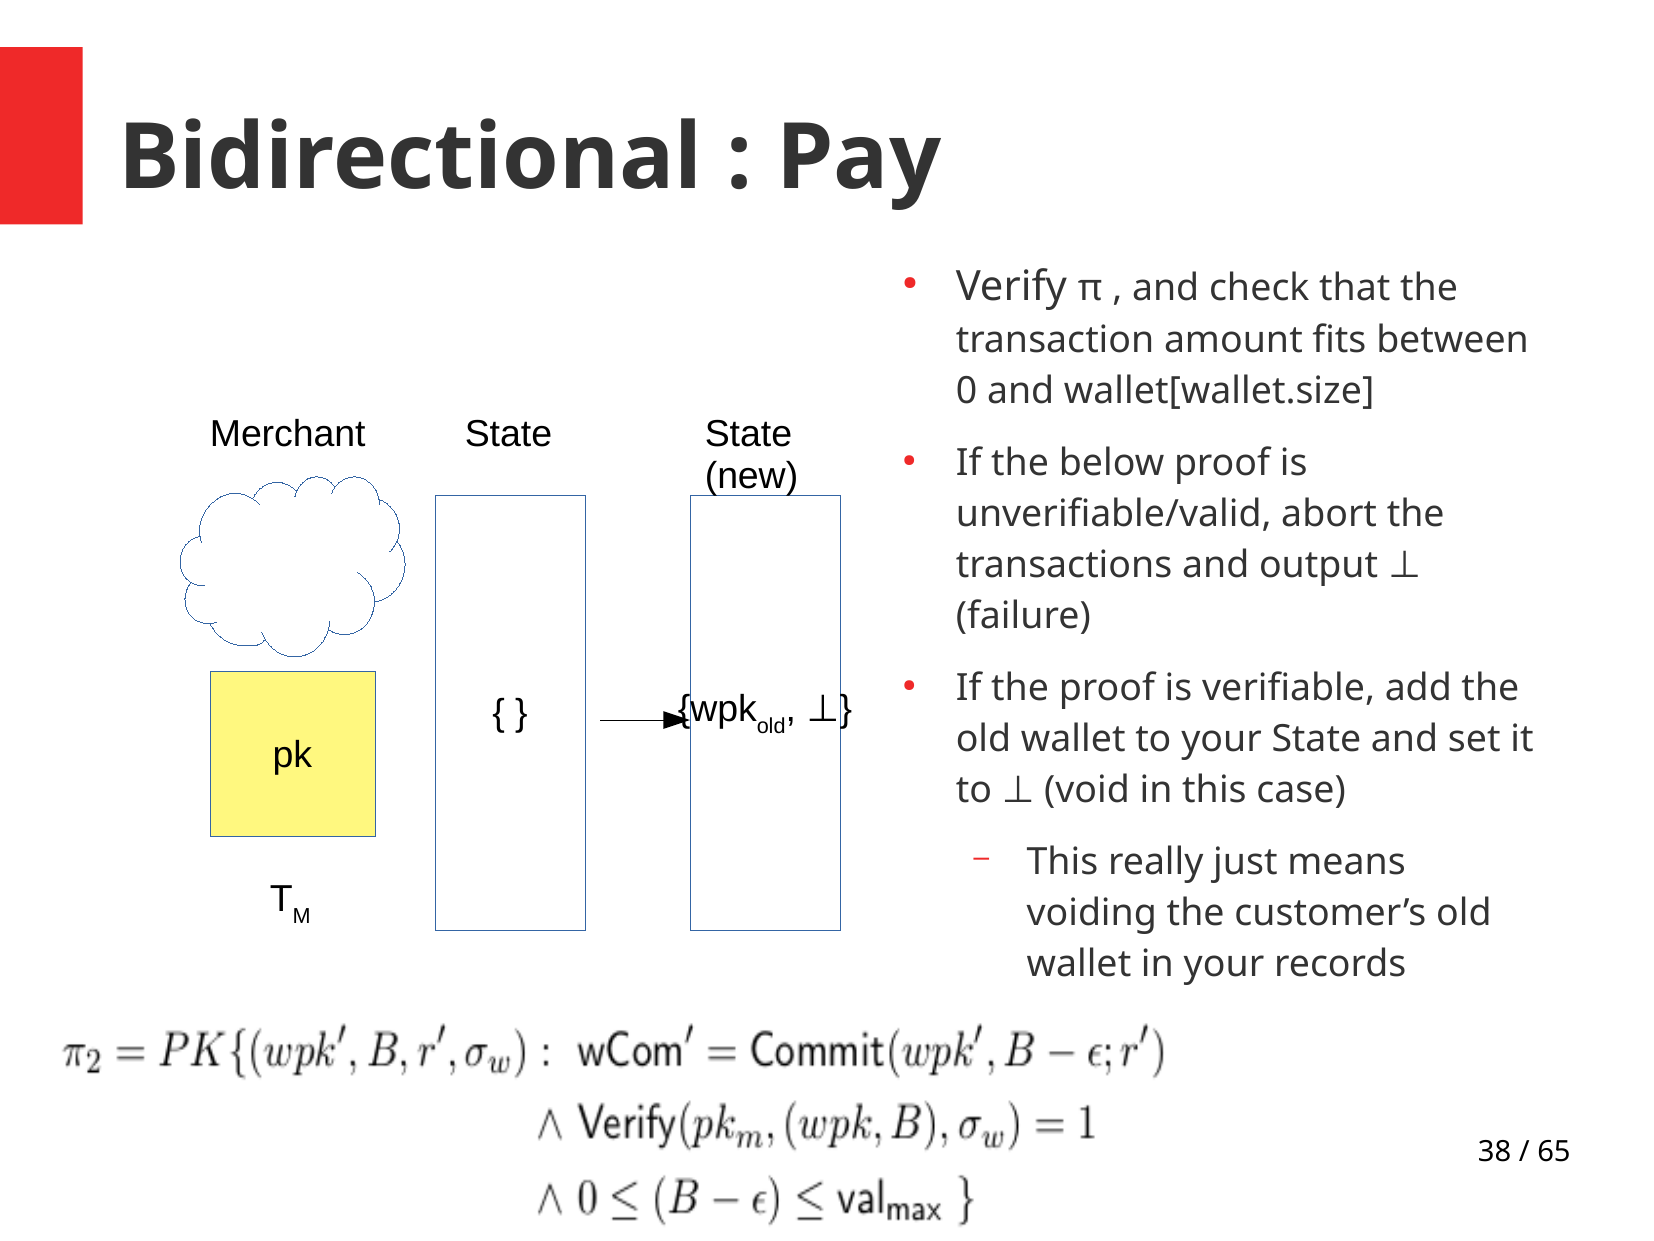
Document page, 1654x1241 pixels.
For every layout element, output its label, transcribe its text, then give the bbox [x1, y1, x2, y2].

text_box pk [210, 671, 376, 837]
text_box { } [435, 495, 586, 931]
text_box State [450, 405, 601, 504]
text_box State (new) [690, 405, 841, 504]
text_box [180, 476, 406, 657]
list Verify π , and check that the transaction amount fits between 0 and wallet[wallet.size] If the below proof is unverifiable/valid, abort the transactions and output ⊥ (failure) If the proof is verifiable, add the old wallet to your State and set it to ⊥ (void in this case) This really just means voiding the customer’s old wallet in your records [885, 255, 1536, 976]
text_box Merchant [195, 405, 541, 462]
text_box {wpkold, ⊥} [690, 504, 841, 931]
title Bidirectional : Pay [118, 49, 1571, 257]
picture [60, 1020, 1170, 1230]
text_box TM [255, 870, 346, 946]
